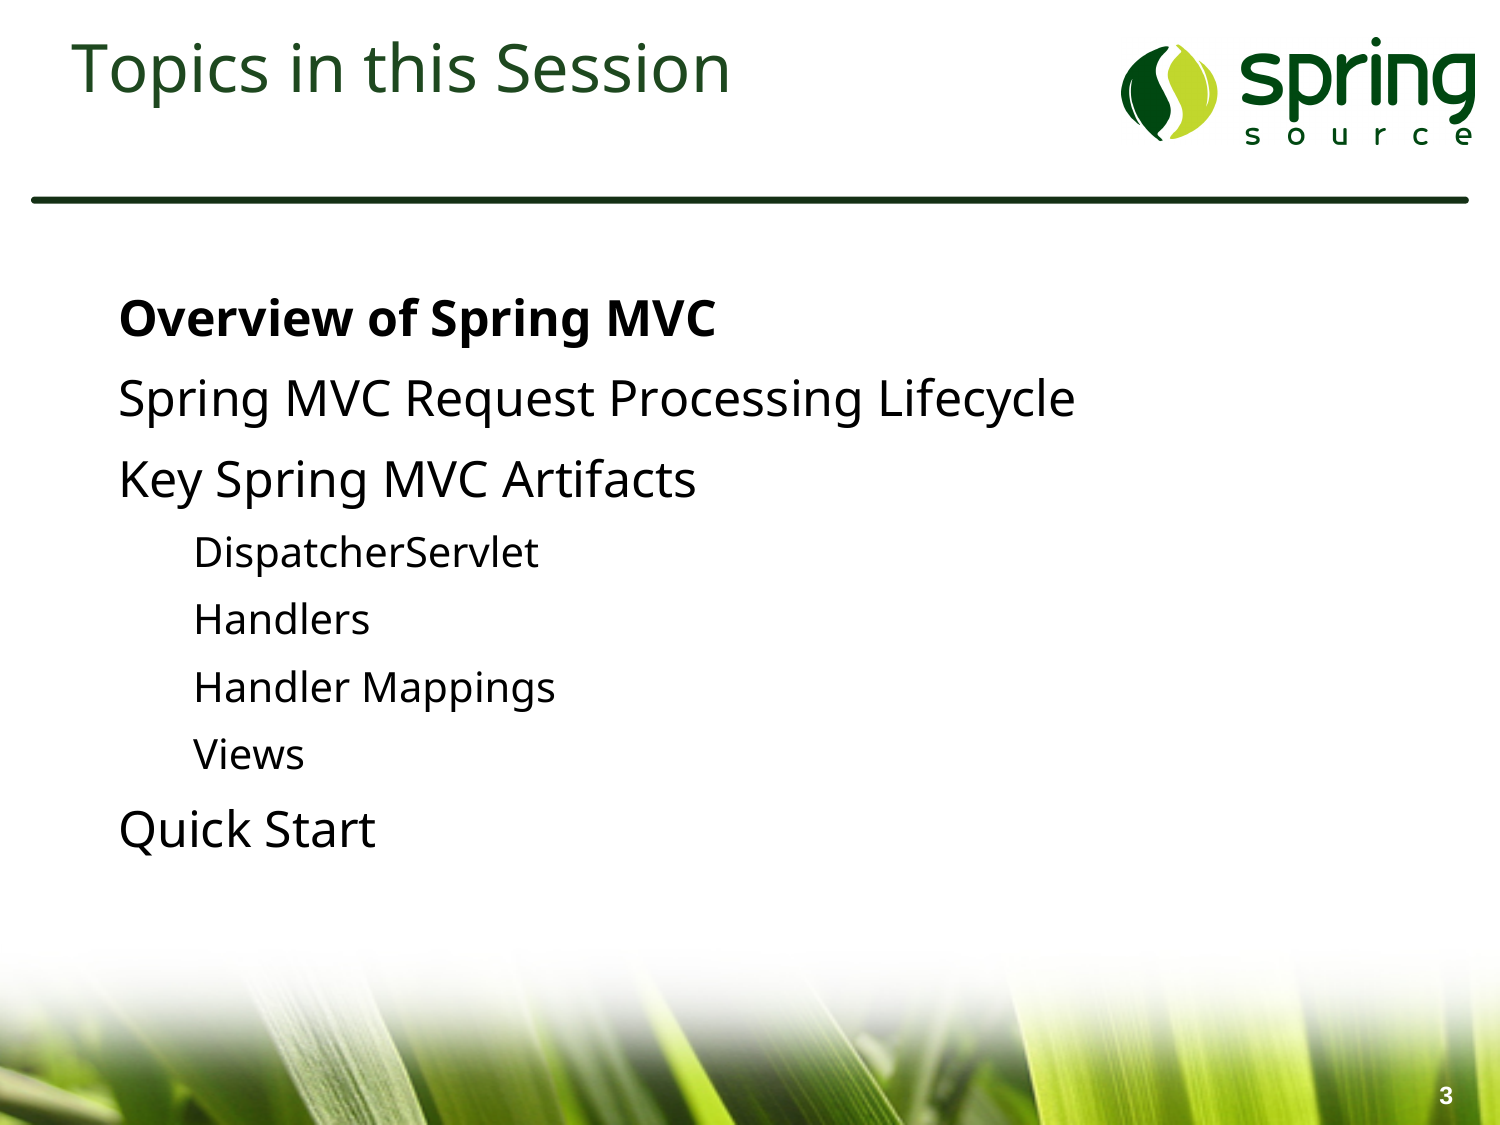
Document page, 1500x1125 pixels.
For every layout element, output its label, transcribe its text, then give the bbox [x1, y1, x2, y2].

picture [1121, 37, 1475, 145]
title Topics in this Session [56, 13, 1089, 176]
list Overview of Spring MVC Spring MVC Request Processing Lifecycle Key Spring MVC Artifacts DispatcherServlet Handlers Handler Mappings Views Quick Start [103, 275, 1394, 938]
picture [0, 944, 1500, 1125]
